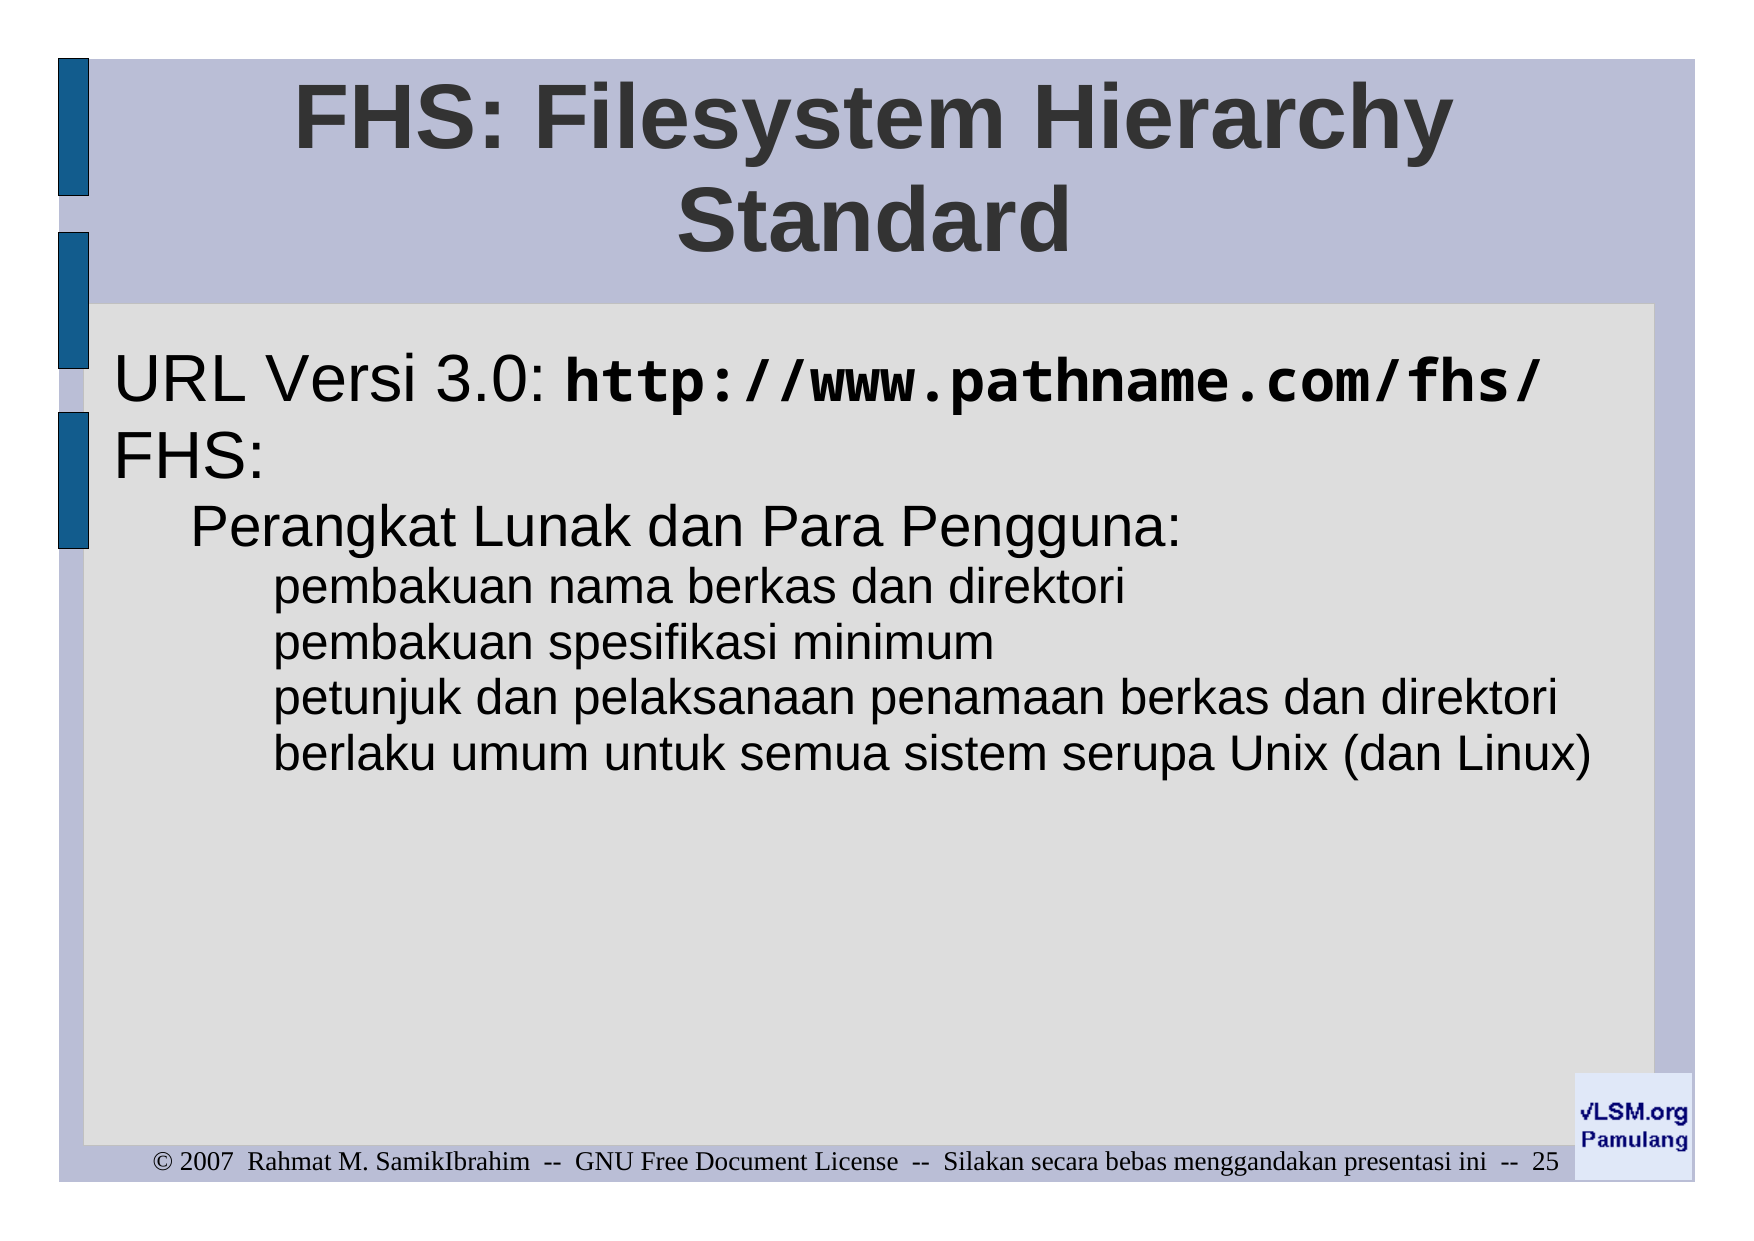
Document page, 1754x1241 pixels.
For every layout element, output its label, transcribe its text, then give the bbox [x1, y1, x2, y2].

title FHS: Filesystem Hierarchy Standard [95, 74, 1655, 263]
picture [1575, 1073, 1692, 1180]
list URL Versi 3.0: http://www.pathname.com/fhs/ FHS: Perangkat Lunak dan Para Pengguna: pembakuan nama berkas dan direktori pembakuan spesifikasi minimum petunjuk dan pelaksanaan penamaan berkas dan direktori berlaku umum untuk semua sistem serupa Unix (dan Linux) [96, 339, 1656, 922]
